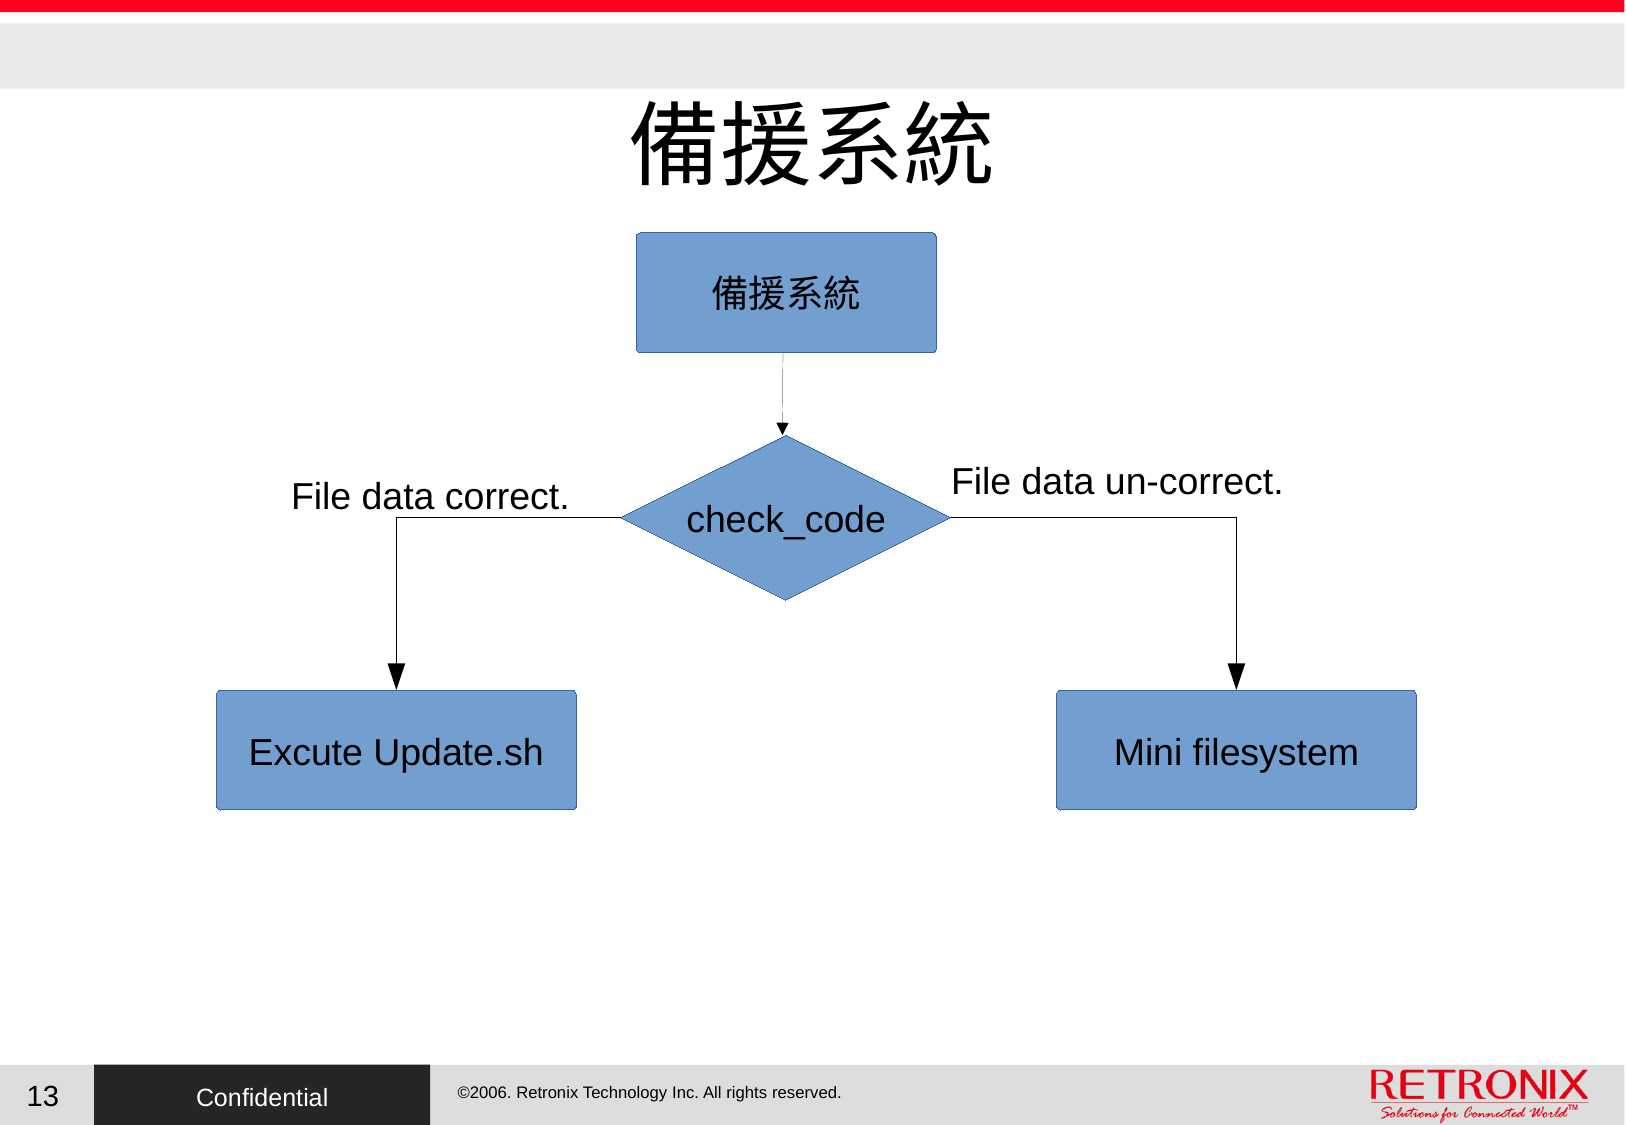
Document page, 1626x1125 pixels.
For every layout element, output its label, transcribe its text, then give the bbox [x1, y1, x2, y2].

text_box File data un-correct. [936, 450, 1327, 507]
title 備援系統 [81, 44, 1544, 233]
text_box Mini filesystem [1056, 690, 1417, 811]
text_box <number> [11, 1070, 100, 1116]
text_box File data correct. [276, 464, 625, 522]
text_box check_code [625, 435, 950, 601]
text_box Excute Update.sh [216, 690, 577, 811]
picture [1367, 1067, 1592, 1125]
text_box 備援系統 [636, 233, 937, 353]
